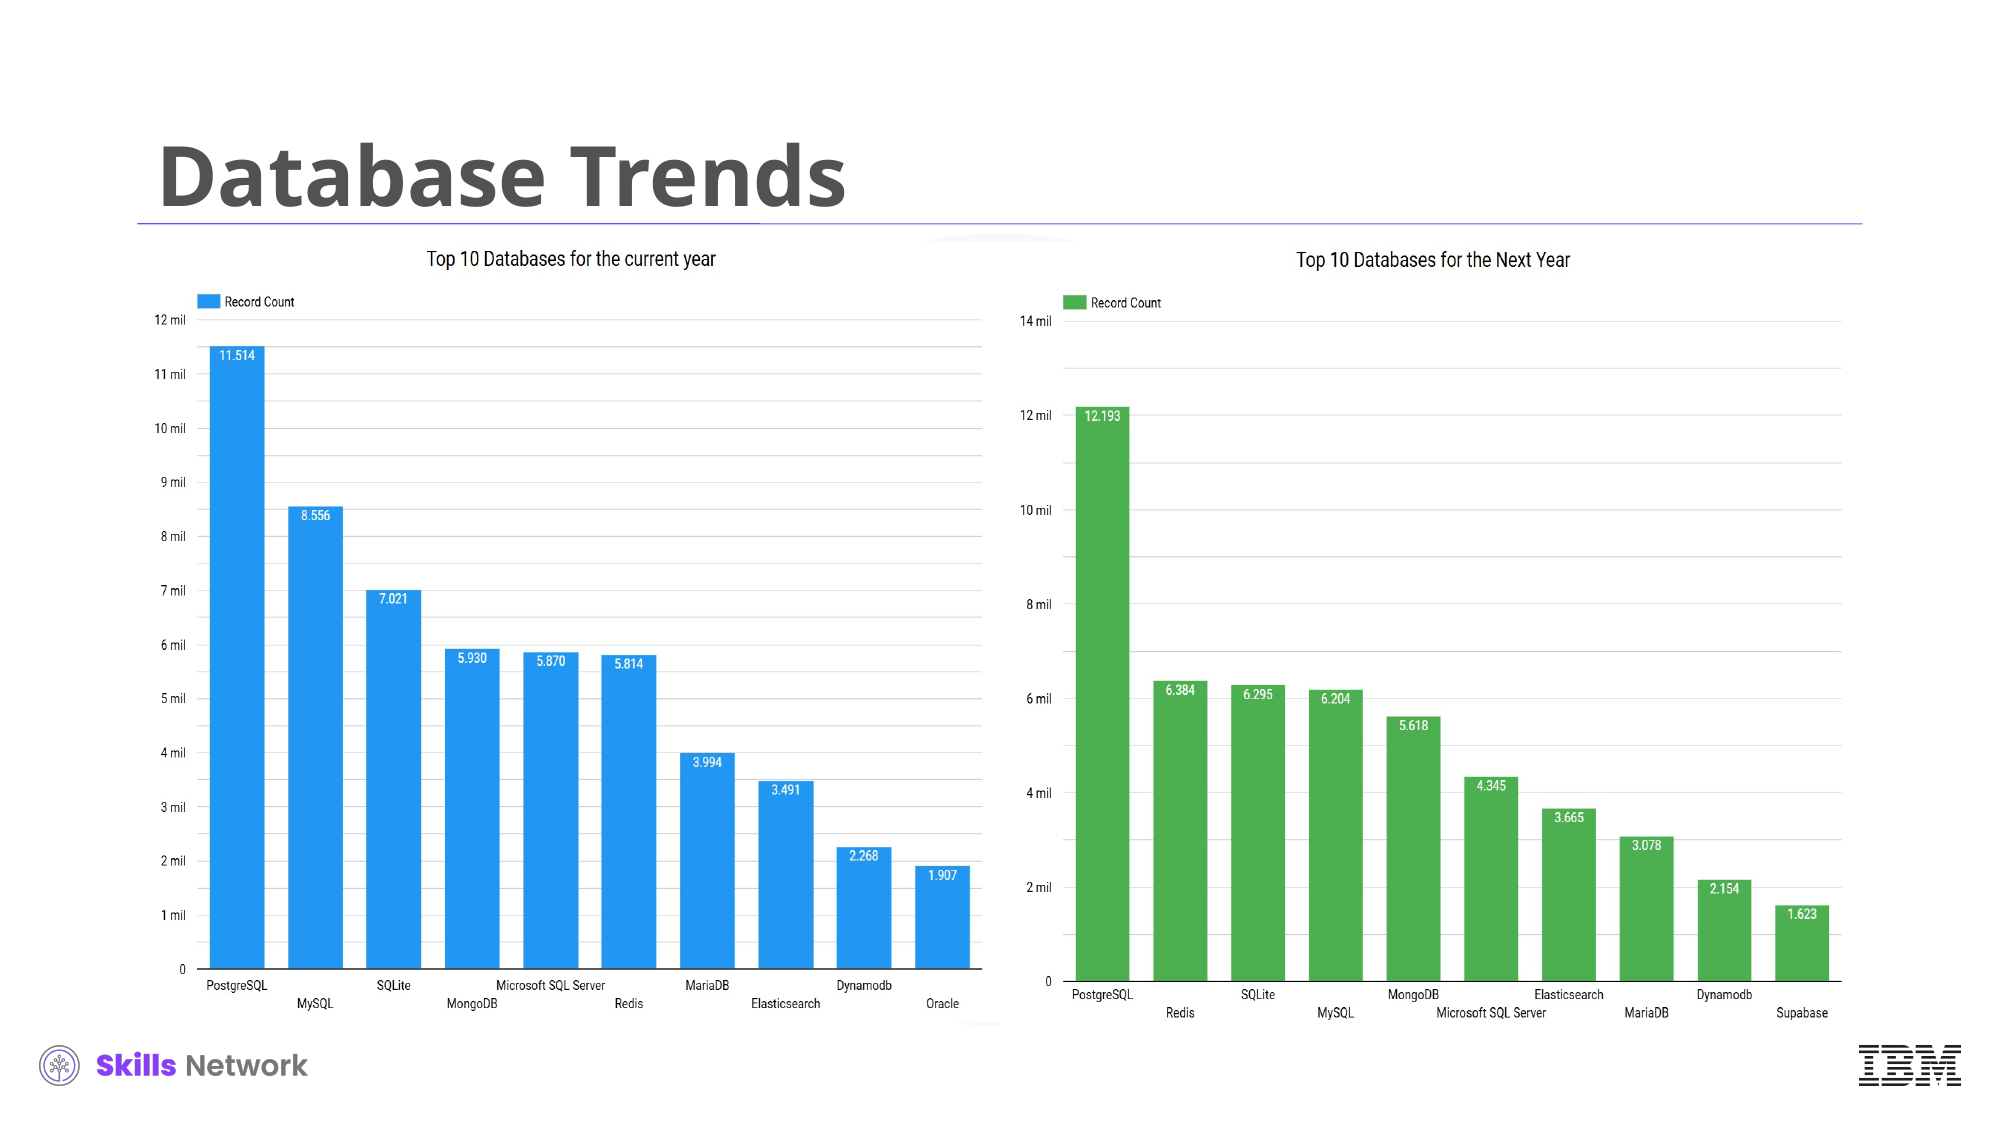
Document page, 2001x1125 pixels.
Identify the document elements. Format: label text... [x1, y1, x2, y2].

picture [39, 1045, 308, 1086]
picture [1859, 1045, 1961, 1086]
picture [141, 241, 1867, 1025]
title Database Trends [141, 70, 1867, 242]
